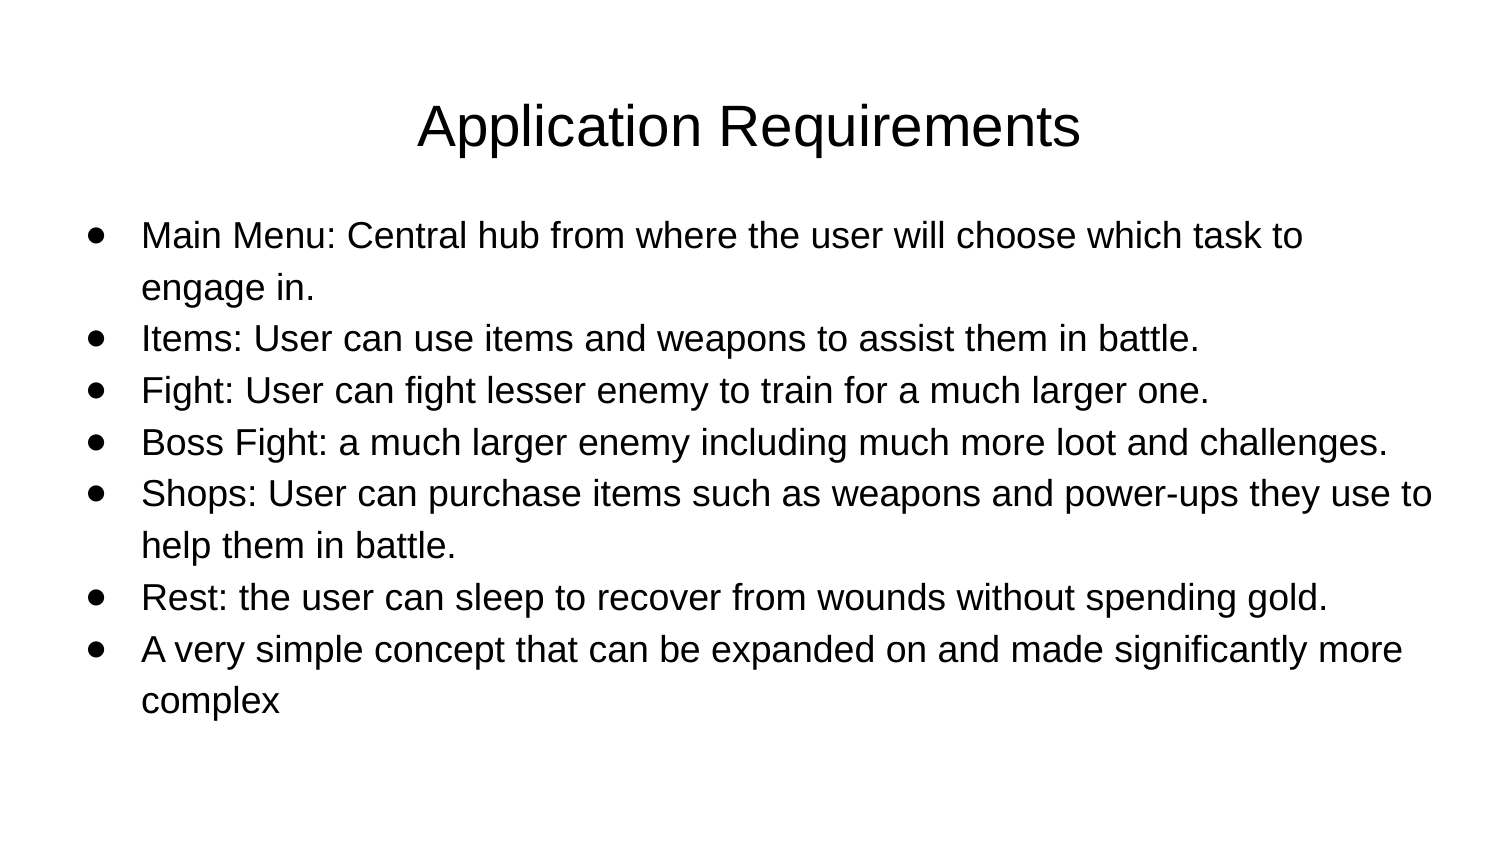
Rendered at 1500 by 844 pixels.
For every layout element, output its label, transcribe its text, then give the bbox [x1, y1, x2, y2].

title Application Requirements [51, 72, 1449, 167]
list Main Menu: Central hub from where the user will choose which task to engage in. Items: User can use items and weapons to assist them in battle. Fight: User can fight lesser enemy to train for a much larger one. Boss Fight: a much larger enemy including much more loot and challenges. Shops: User can purchase items such as weapons and power-ups they use to help them in battle. Rest: the user can sleep to recover from wounds without spending gold. A very simple concept that can be expanded on and made significantly more complex [51, 189, 1449, 750]
